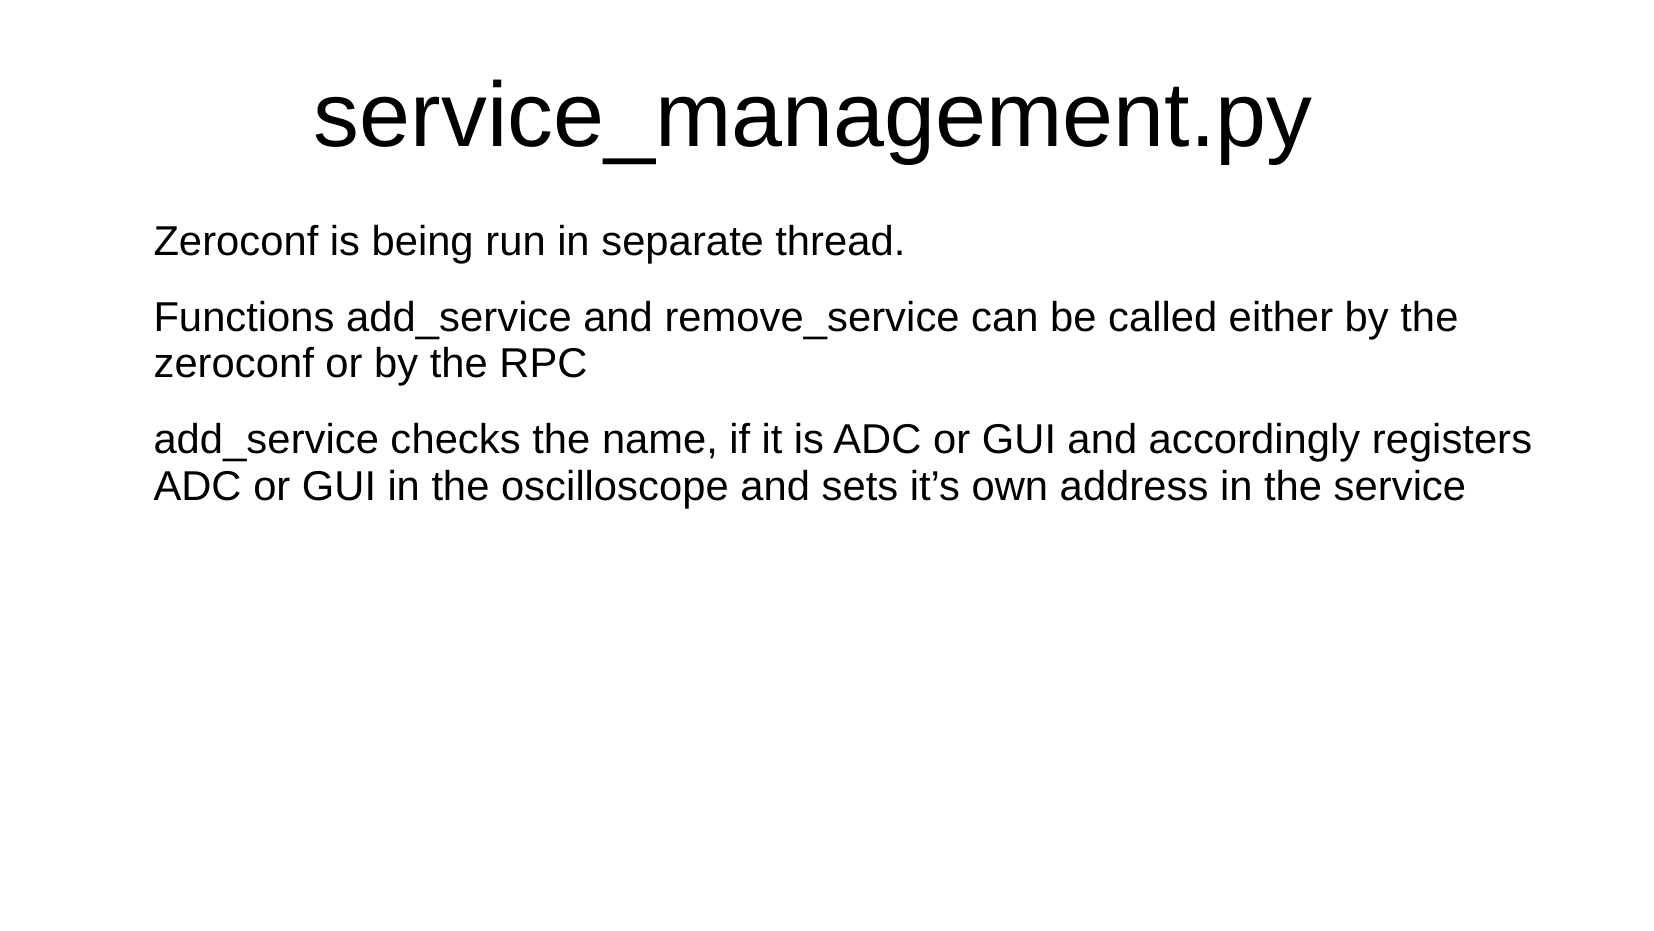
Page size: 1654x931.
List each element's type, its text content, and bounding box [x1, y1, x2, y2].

title service_management.py [82, 37, 1571, 193]
list Zeroconf is being run in separate thread. Functions add_service and remove_service can be called either by the zeroconf or by the RPC add_service checks the name, if it is ADC or GUI and accordingly registers ADC or GUI in the oscilloscope and sets it’s own address in the service [82, 217, 1571, 758]
